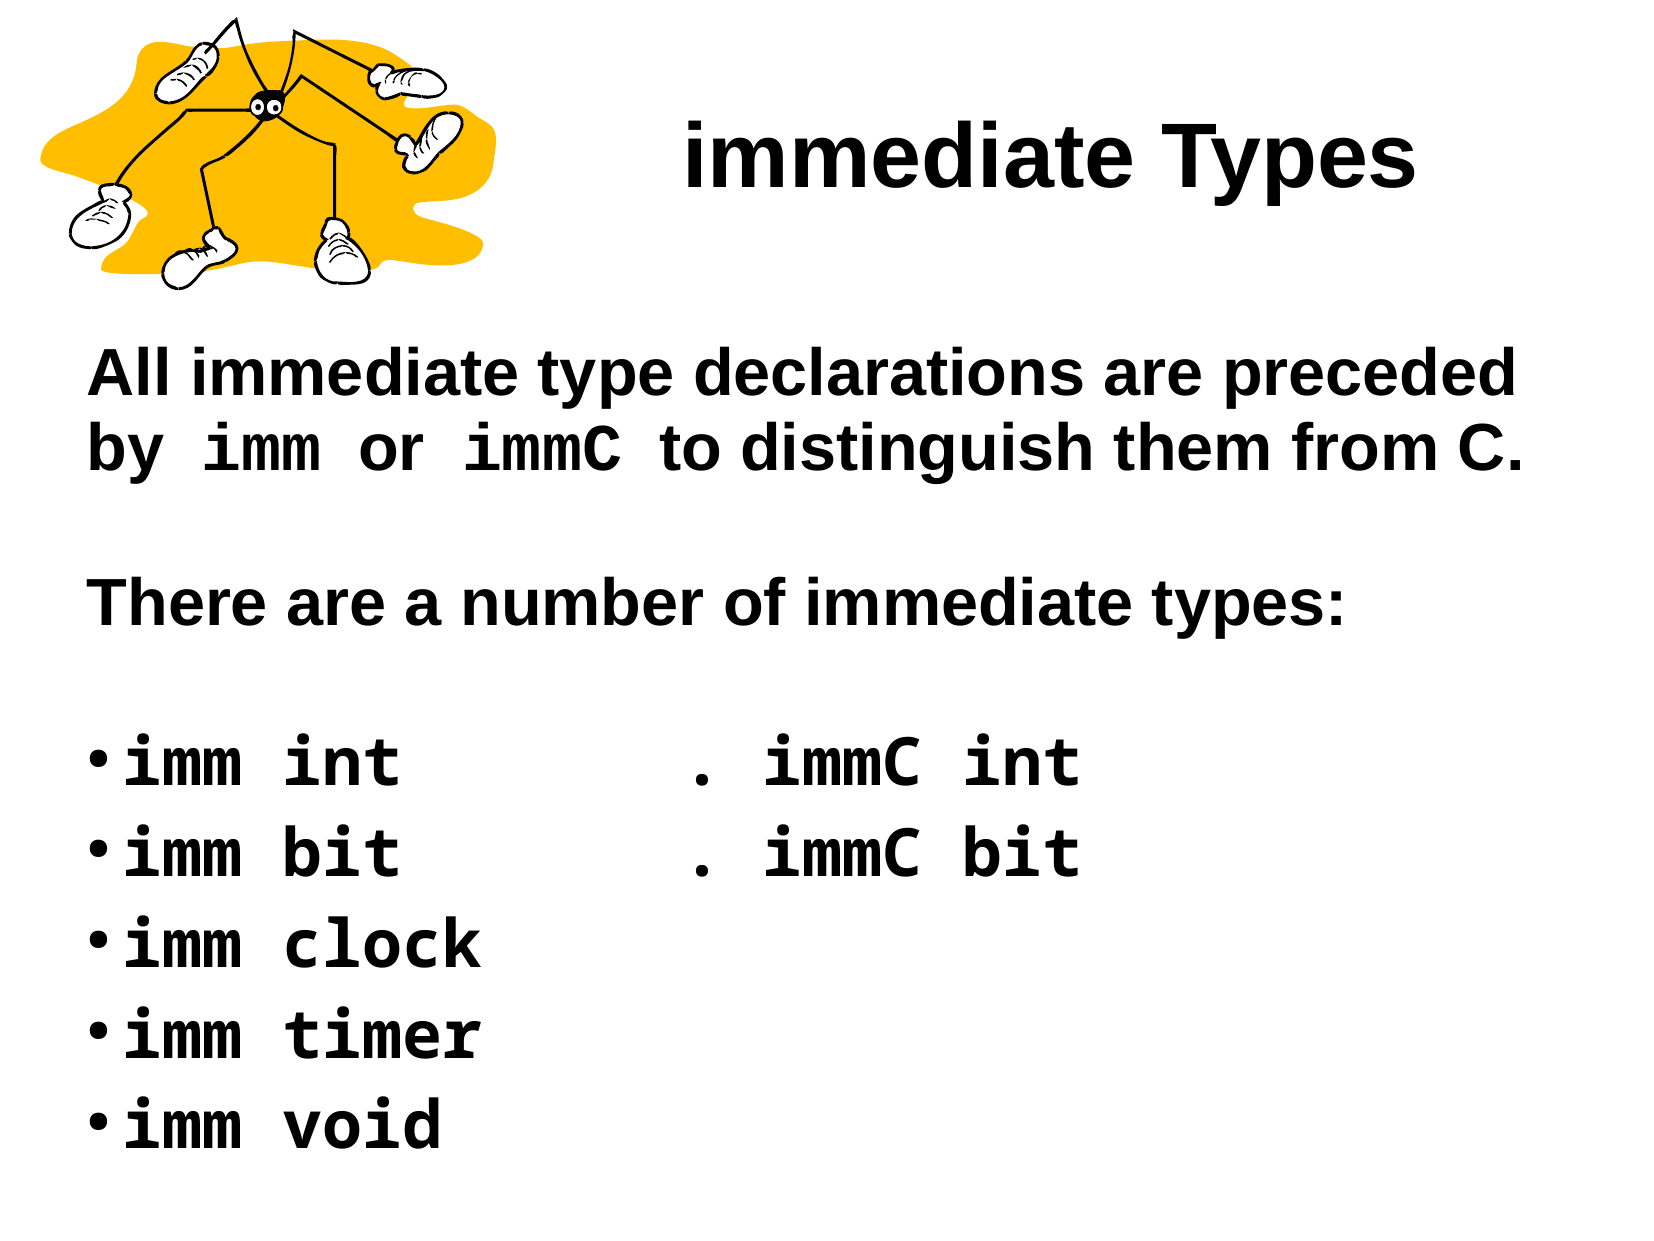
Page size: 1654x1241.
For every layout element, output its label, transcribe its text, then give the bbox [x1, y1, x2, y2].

title immediate Types [531, 49, 1571, 365]
subtitle All immediate type declarations are preceded by imm or immC to distinguish them from C. There are a number of immediate types: imm int . immC int imm bit . immC bit imm clock imm timer imm void [86, 371, 1575, 1132]
picture [40, 17, 497, 291]
